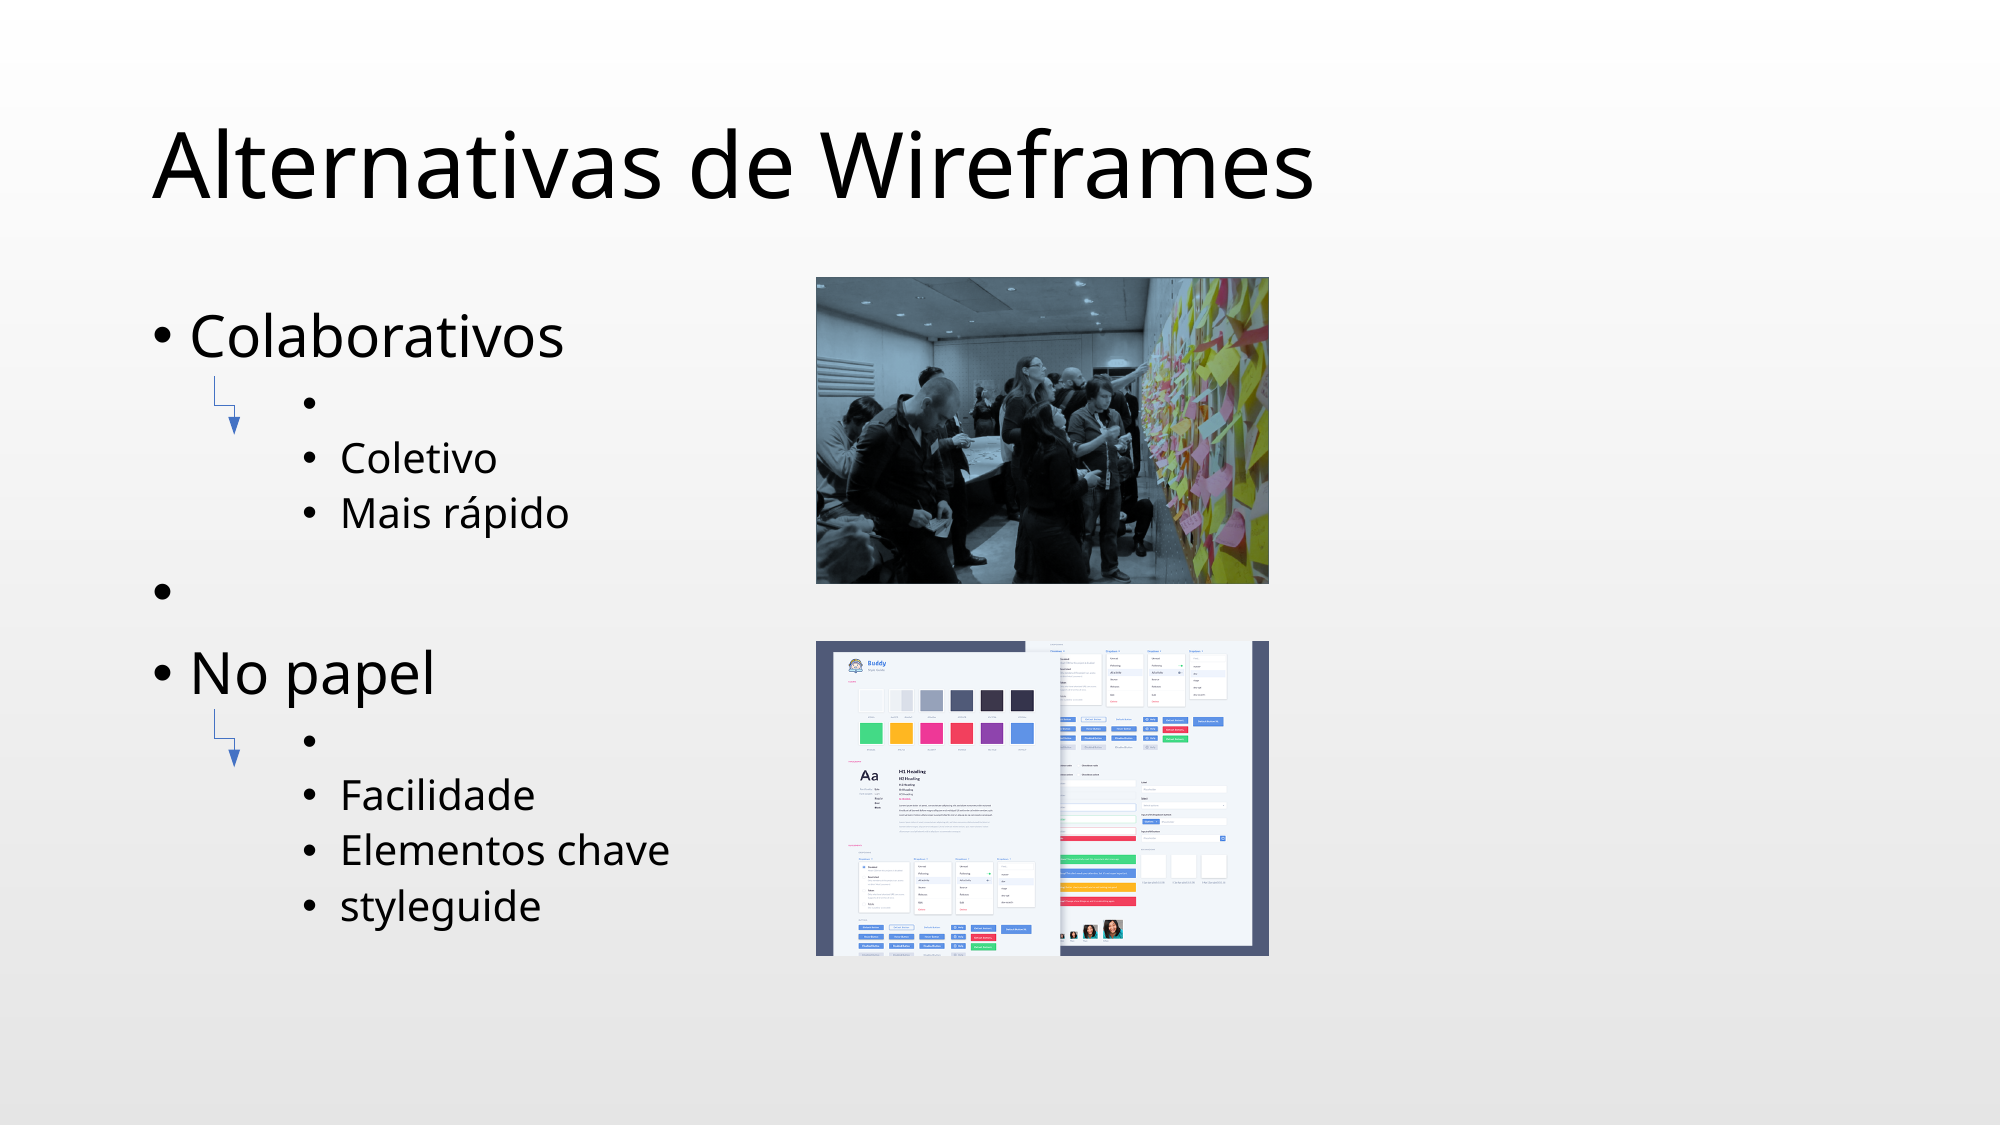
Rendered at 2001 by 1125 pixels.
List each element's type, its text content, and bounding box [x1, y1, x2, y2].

title Alternativas de Wireframes [137, 59, 1863, 278]
list Colaborativos Coletivo Mais rápido No papel Facilidade Elementos chave styleguide [137, 299, 1863, 1014]
picture [816, 277, 1269, 585]
picture [816, 641, 1269, 956]
